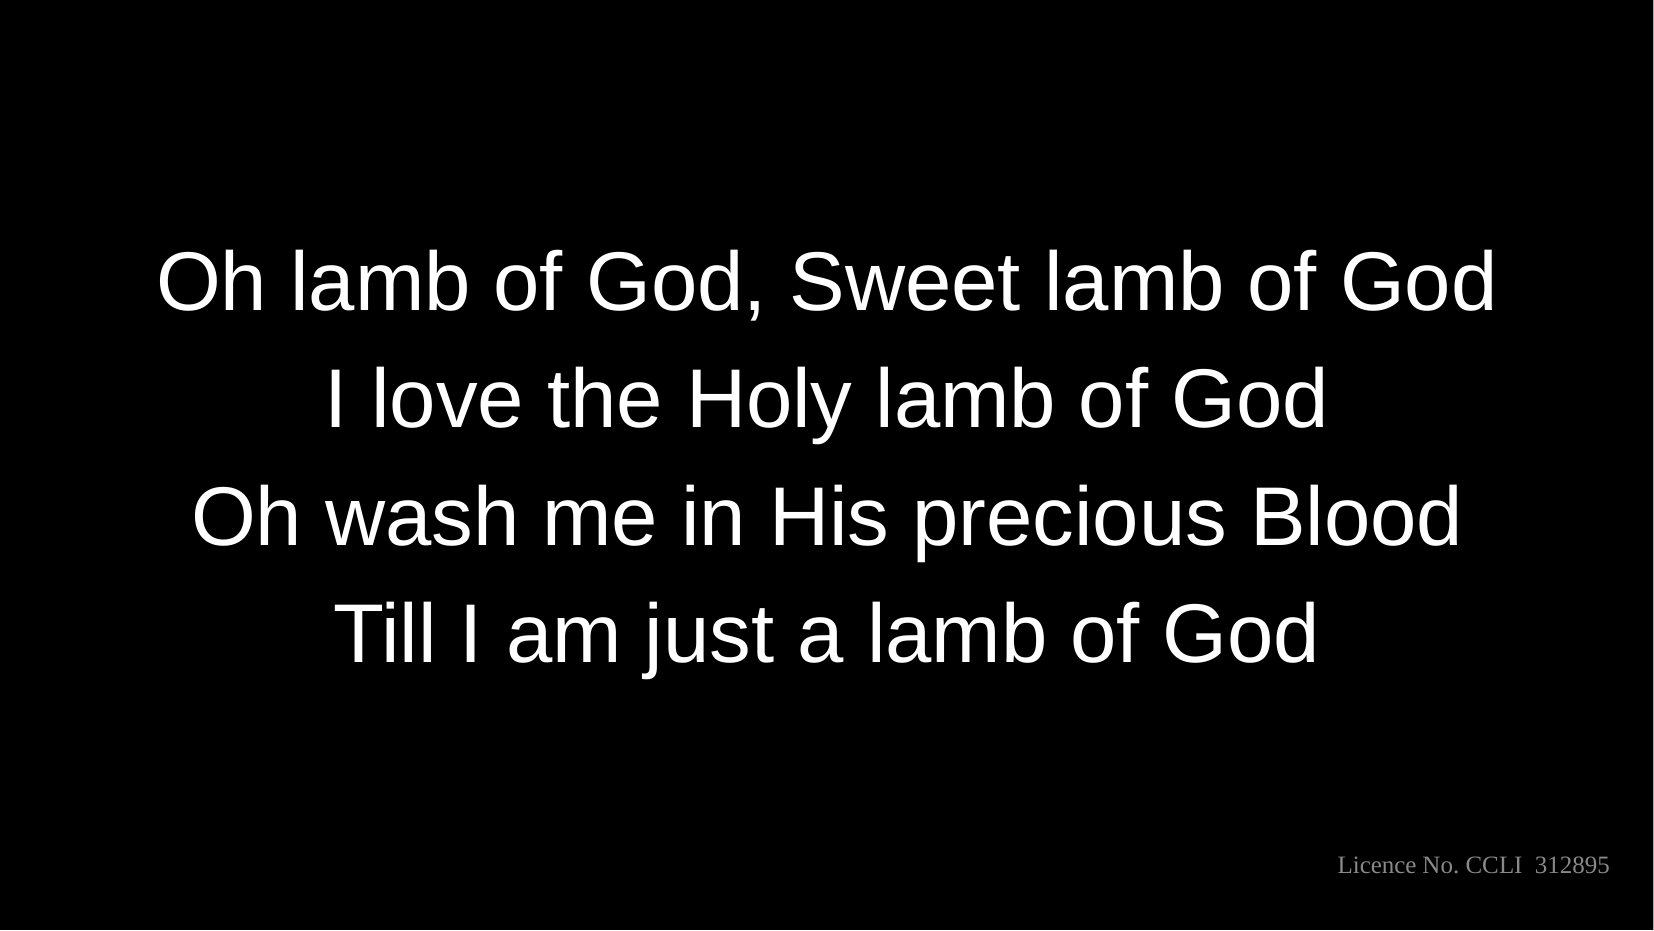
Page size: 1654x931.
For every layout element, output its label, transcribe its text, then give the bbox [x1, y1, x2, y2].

text_box Oh lamb of God, Sweet lamb of God I love the Holy lamb of God Oh wash me in His precious Blood Till I am just a lamb of God [0, 230, 1654, 922]
text_box Licence No. CCLI 312895 [1275, 840, 1626, 887]
